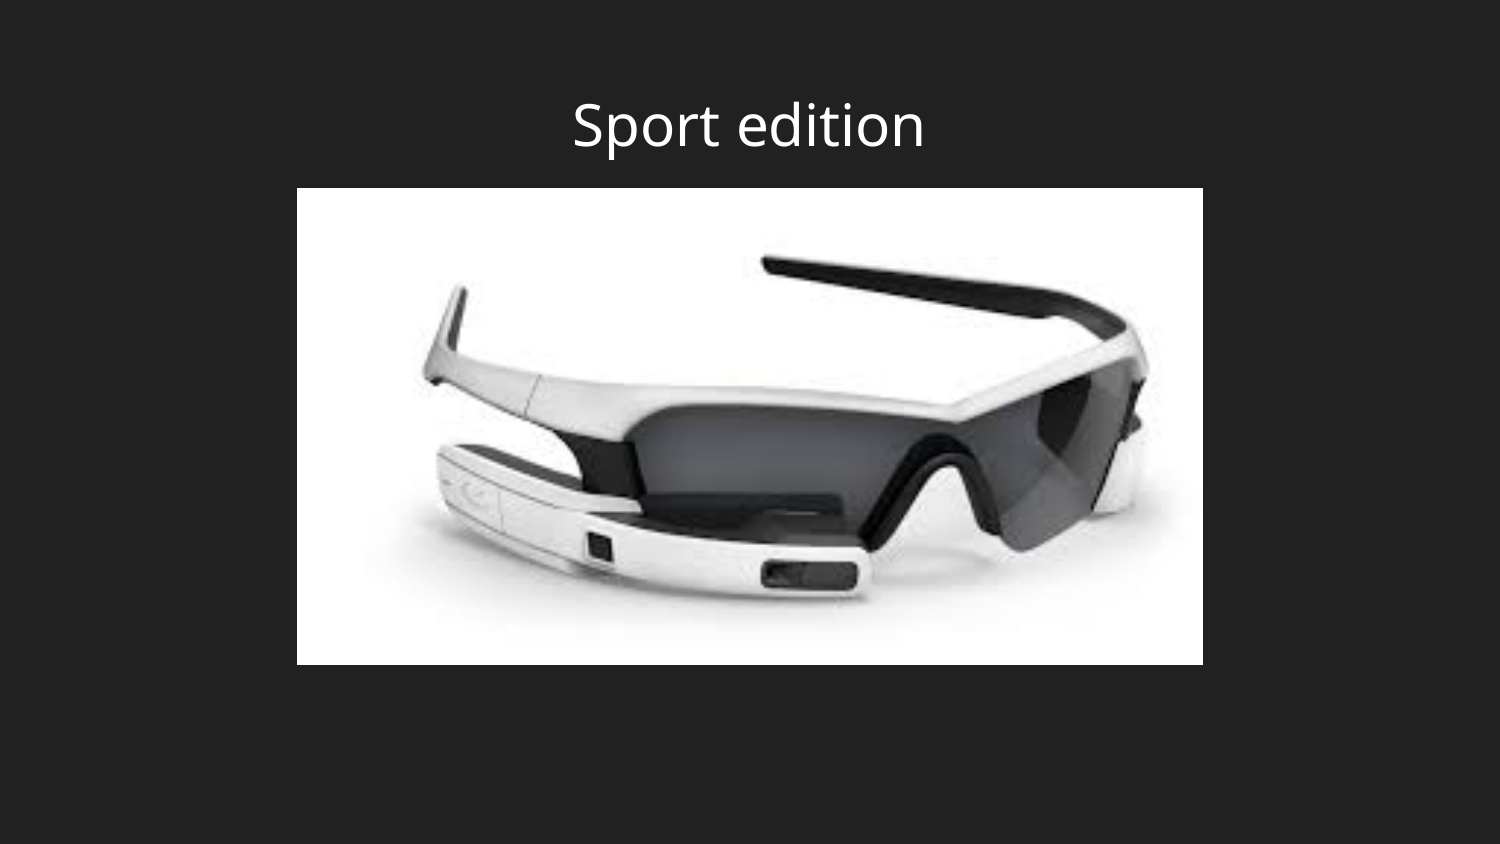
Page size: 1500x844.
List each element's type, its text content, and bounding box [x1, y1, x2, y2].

picture [297, 188, 1203, 665]
title Sport edition [51, 72, 1449, 167]
